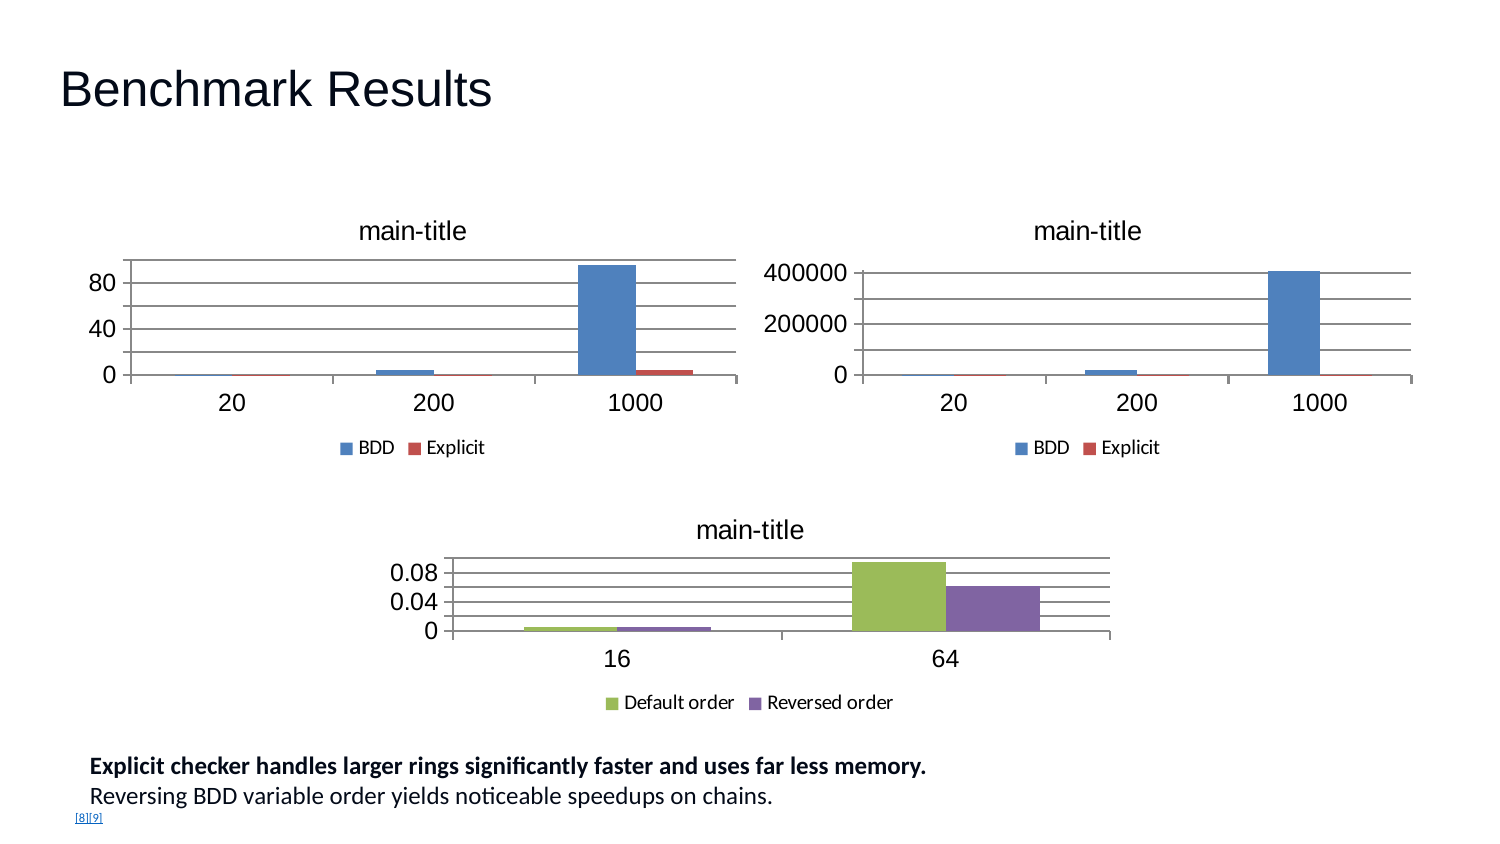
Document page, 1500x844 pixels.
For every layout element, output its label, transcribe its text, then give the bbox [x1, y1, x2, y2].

text_box Benchmark Results [44, 45, 1455, 128]
chart [75, 195, 1425, 465]
text_box Explicit checker handles larger rings significantly faster and uses far less memory. Reversing BDD variable order yields noticeable speedups on chains. [74, 734, 1425, 791]
chart [375, 495, 1125, 720]
text_box [8][9] [74, 791, 1425, 844]
